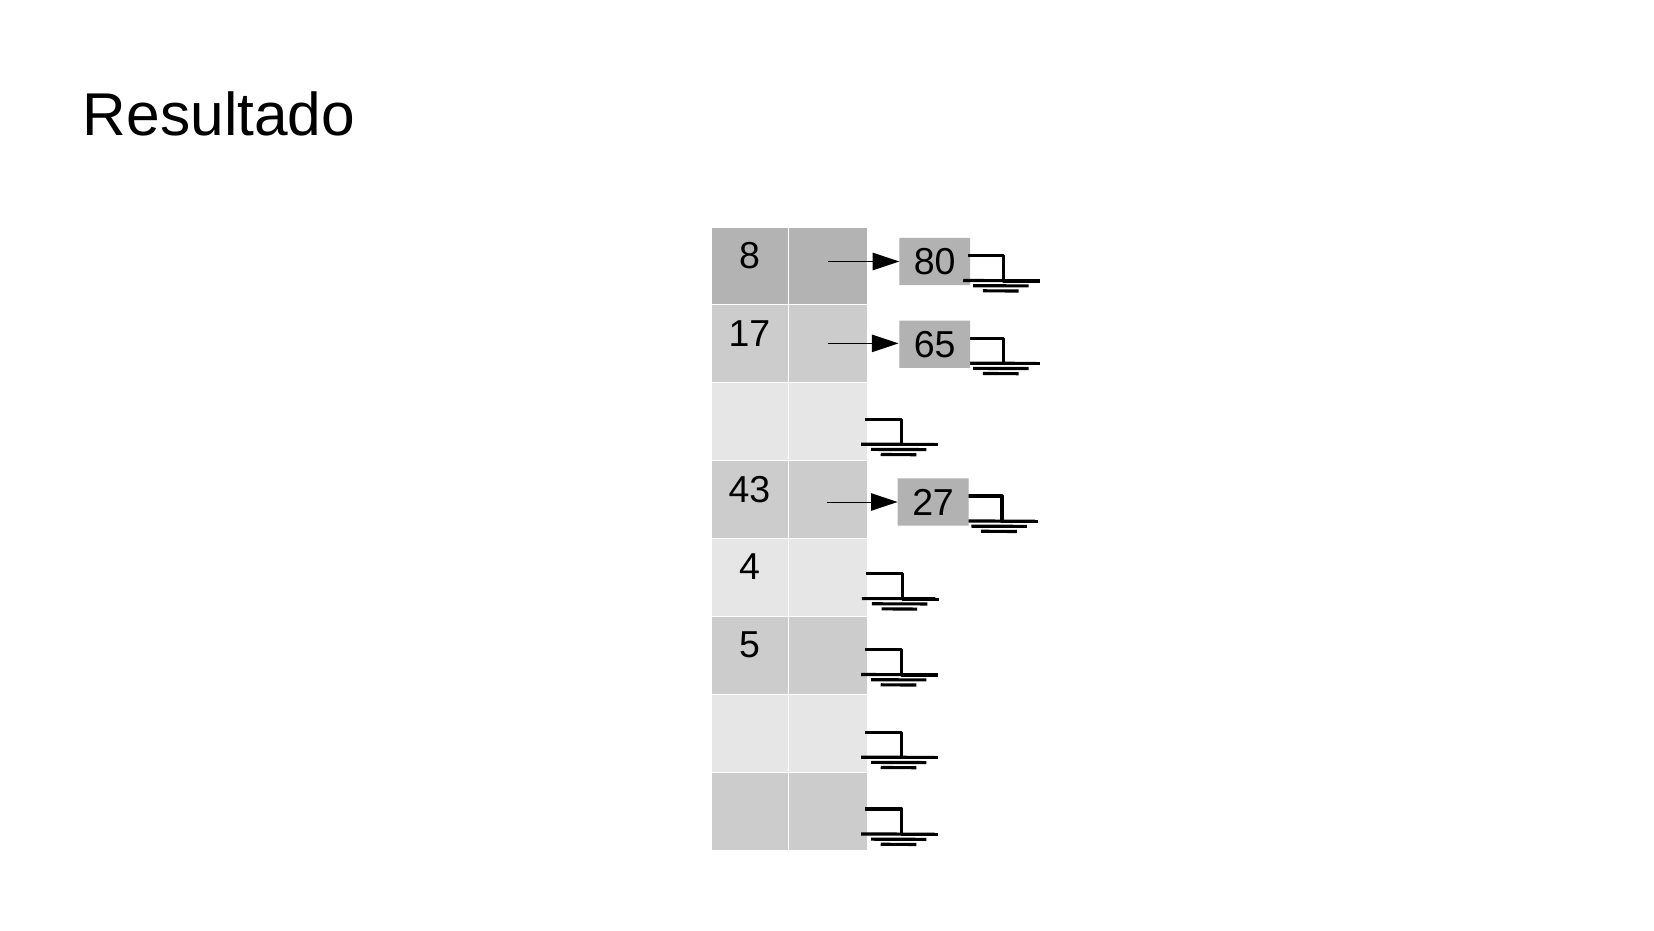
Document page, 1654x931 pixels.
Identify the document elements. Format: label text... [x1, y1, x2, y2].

text_box 80 [899, 237, 971, 286]
table_cell [789, 383, 867, 460]
table_cell [712, 773, 788, 850]
table_cell [789, 695, 867, 772]
table_cell 17 [712, 305, 788, 382]
table_cell [789, 539, 867, 616]
table_cell 43 [712, 461, 788, 538]
table_cell 5 [712, 617, 788, 694]
table_cell [789, 461, 867, 538]
table_cell 4 [712, 539, 788, 616]
title Resultado [82, 37, 1571, 193]
table_header [789, 228, 867, 304]
table_header 8 [712, 228, 788, 304]
table_cell [712, 383, 788, 460]
text_box 27 [897, 478, 969, 526]
table_cell [789, 617, 867, 694]
text_box 65 [899, 320, 971, 368]
table_cell [789, 773, 867, 850]
table_cell [789, 305, 867, 382]
table_cell [712, 695, 788, 772]
